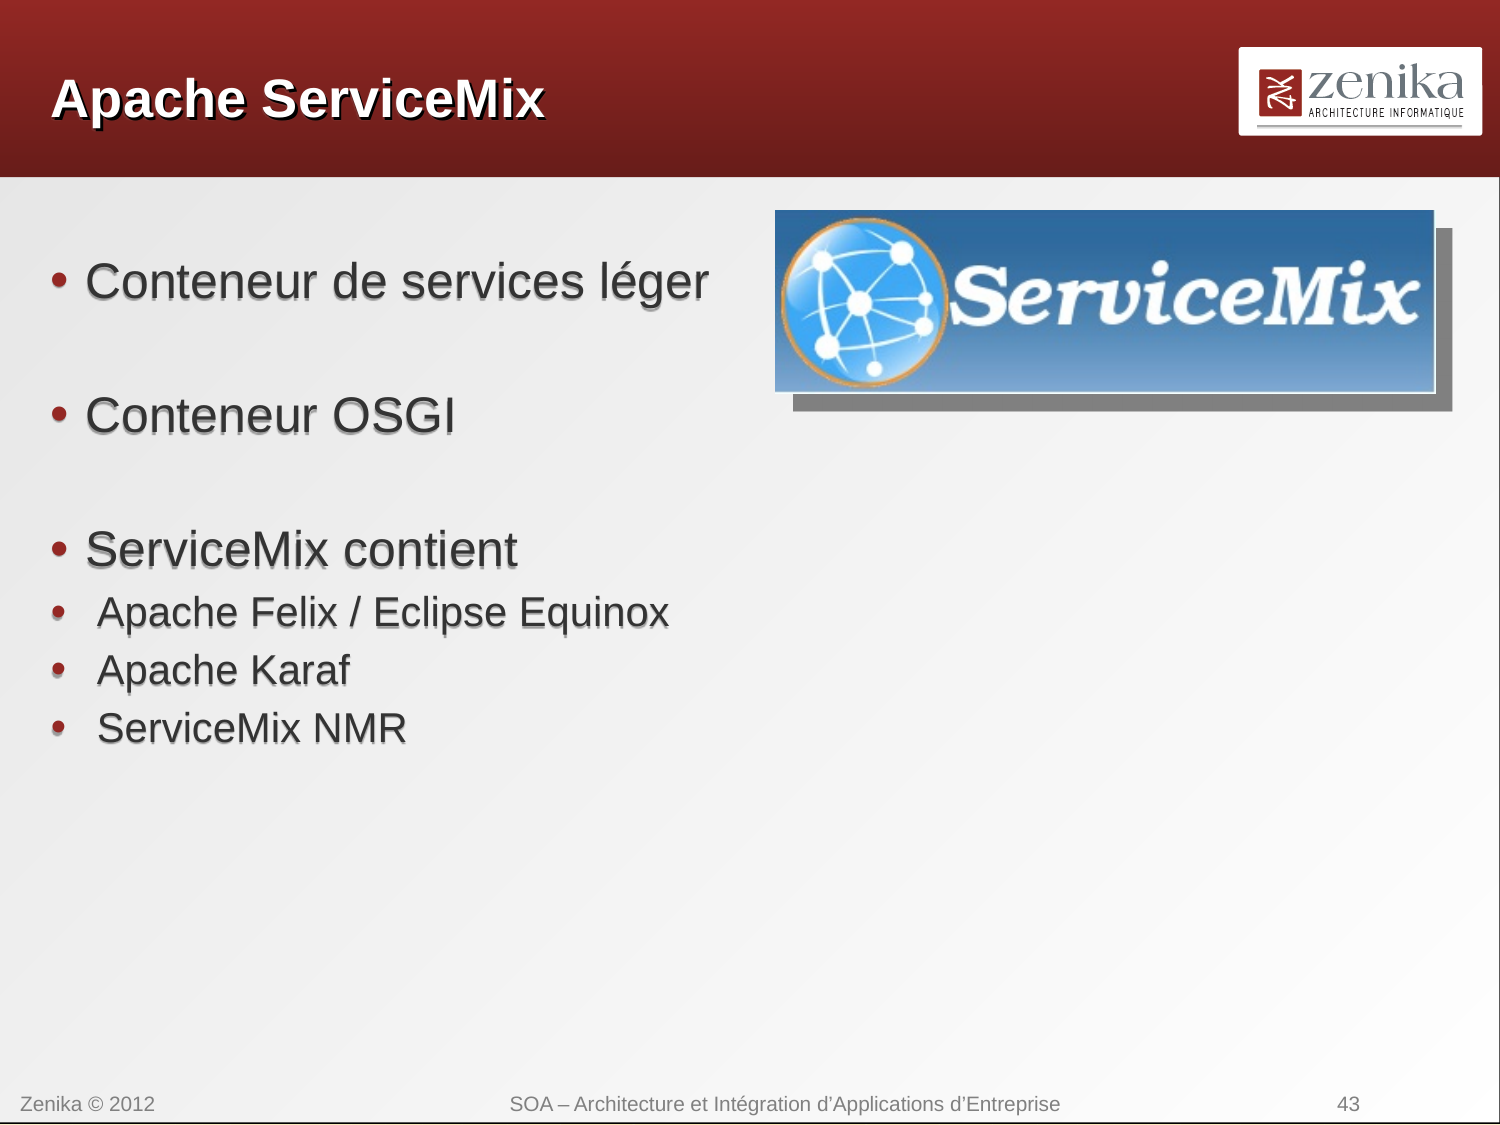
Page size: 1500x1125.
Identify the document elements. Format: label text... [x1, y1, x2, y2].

subtitle Conteneur de services léger Conteneur OSGI ServiceMix contient Apache Felix / Eclipse Equinox Apache Karaf ServiceMix NMR [50, 249, 1477, 1064]
title Apache ServiceMix [50, 15, 1206, 180]
picture [775, 210, 1436, 394]
